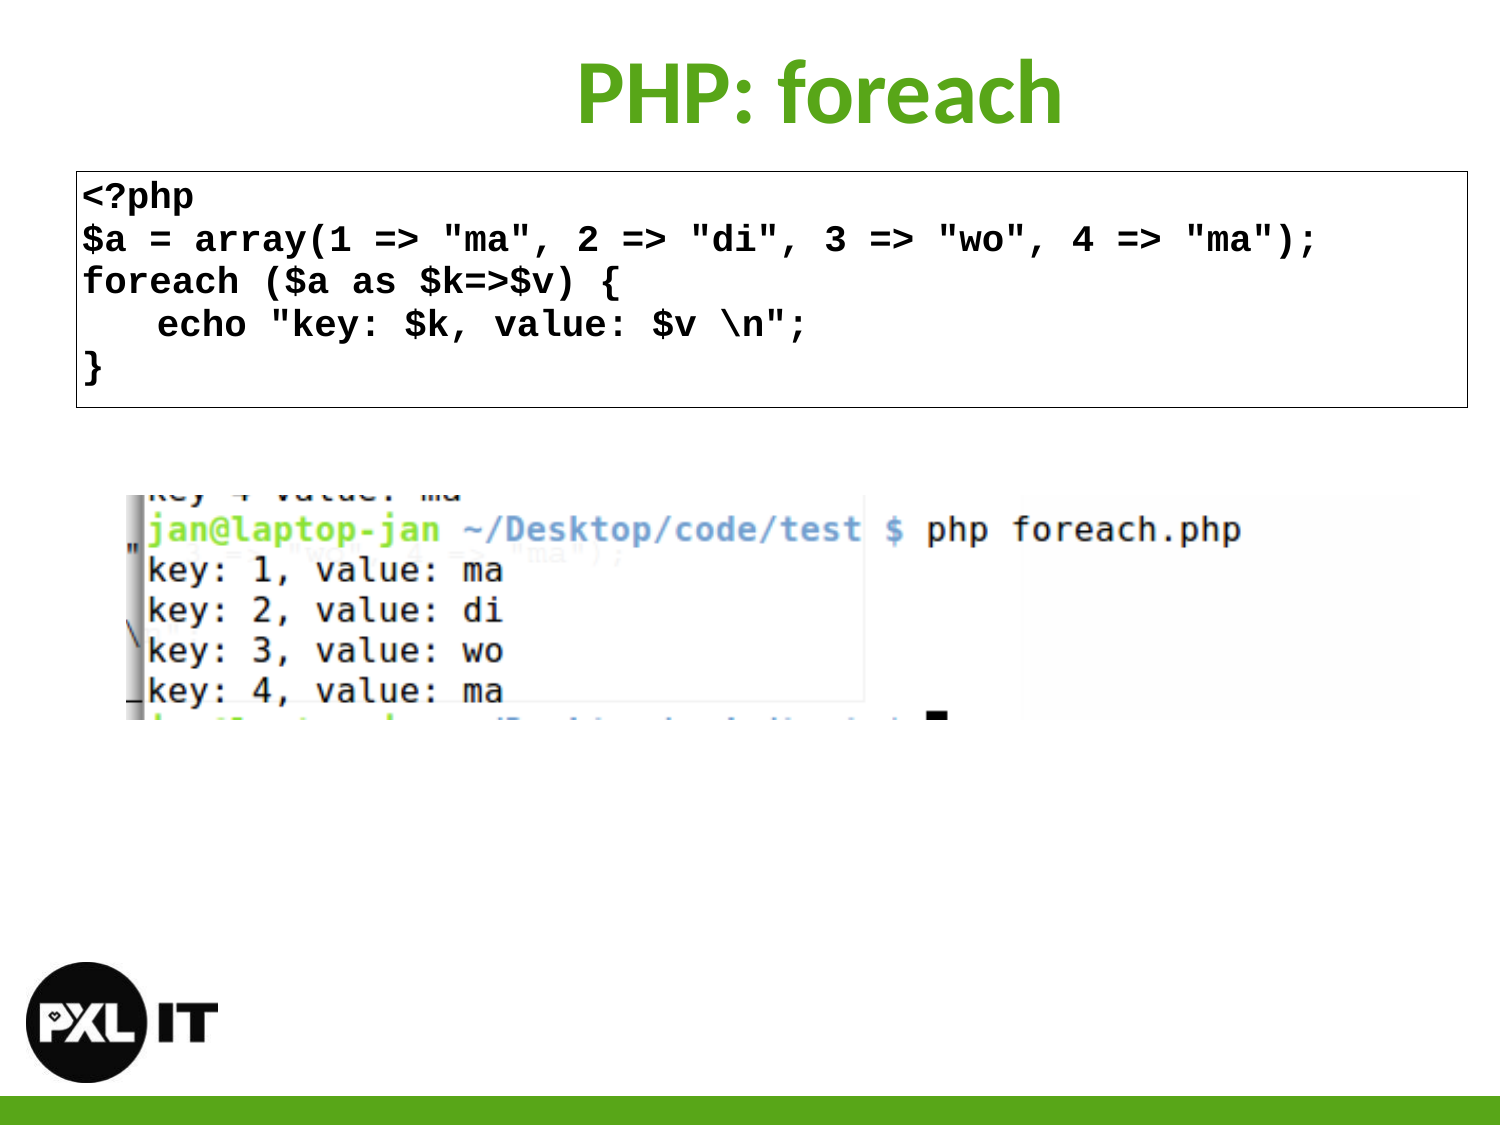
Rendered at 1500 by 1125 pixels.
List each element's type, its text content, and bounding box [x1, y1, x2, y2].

table_header <?php $a = array(1 => "ma", 2 => "di", 3 => "wo", 4 => "ma"); foreach ($a as $k=>$v) { echo "key: $k, value: $v \n"; } [77, 172, 1467, 407]
picture [126, 495, 1420, 720]
picture [26, 962, 218, 1083]
text_box PHP: foreach [201, 24, 1440, 151]
